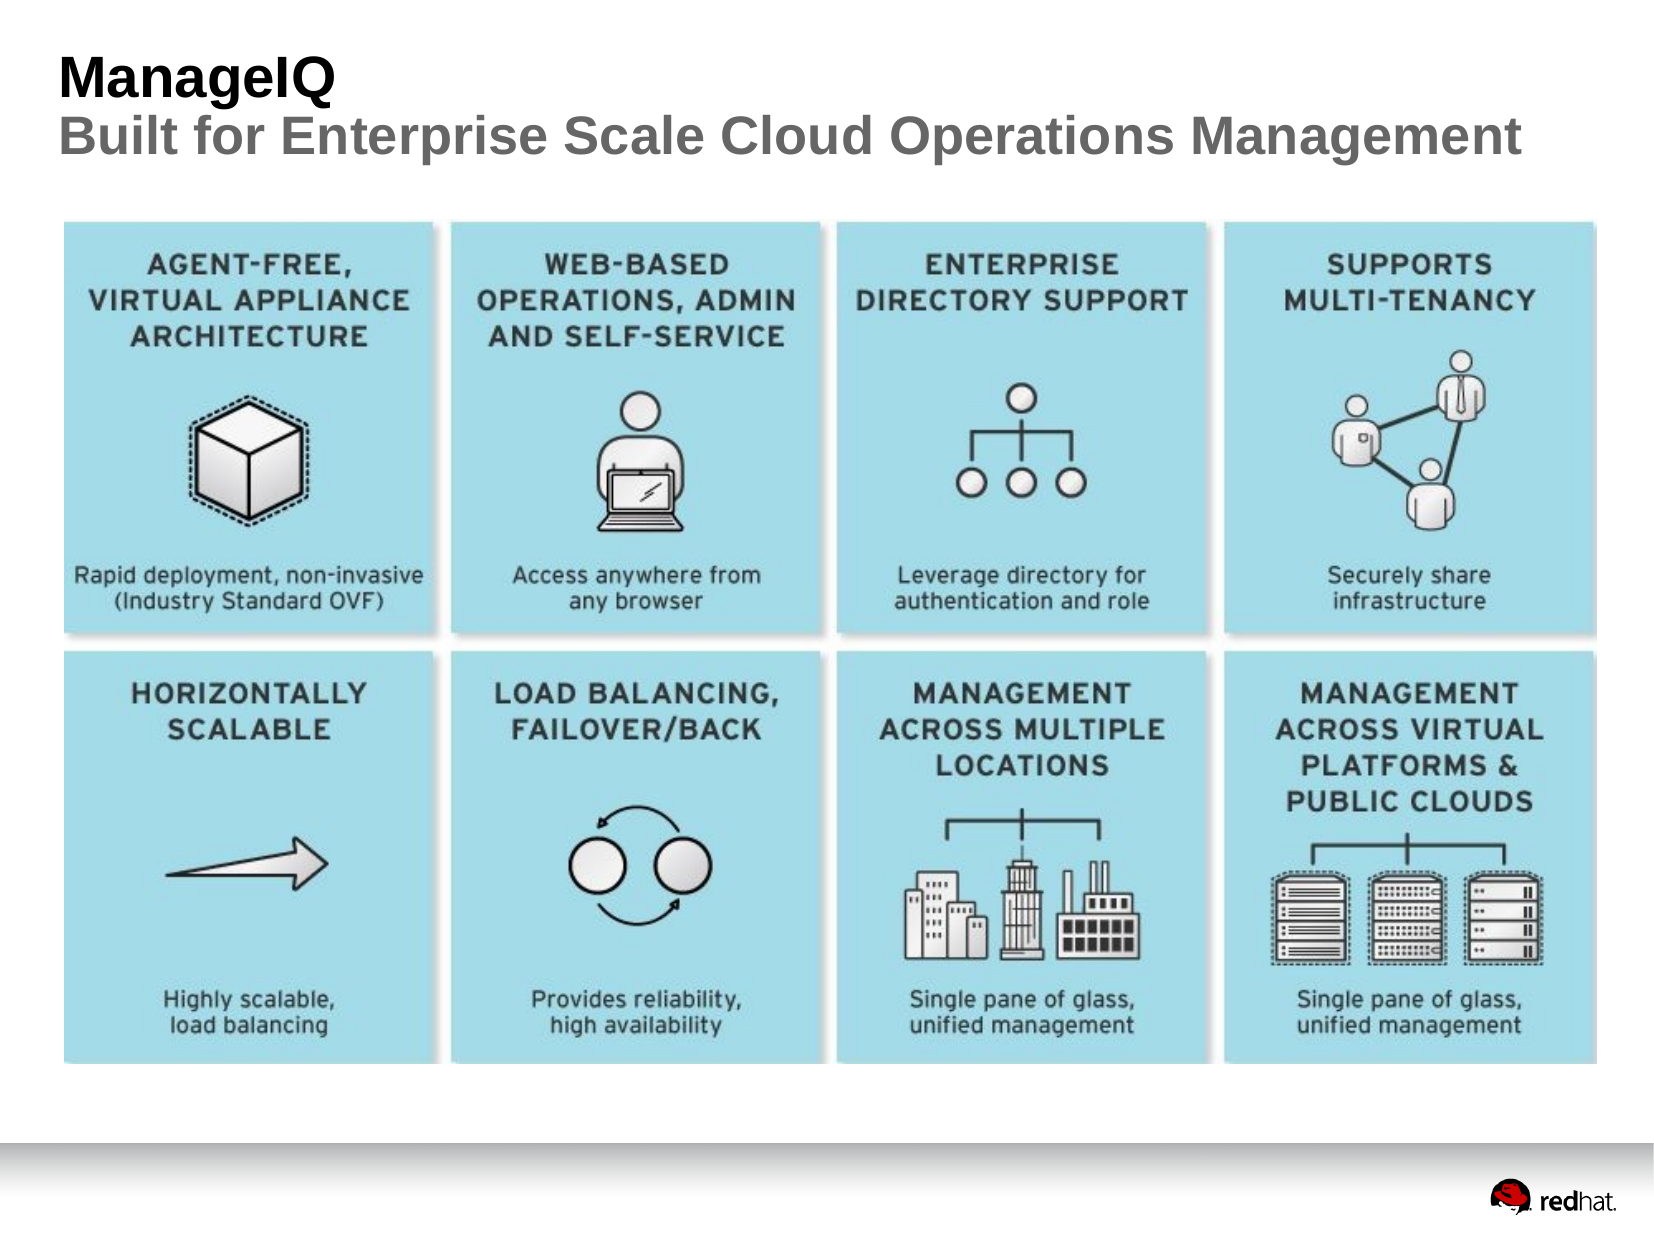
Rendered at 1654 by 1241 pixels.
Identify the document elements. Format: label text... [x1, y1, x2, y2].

text_box ManageIQ Built for Enterprise Scale Cloud Operations Management [43, 41, 1568, 179]
picture [0, 1143, 1654, 1241]
picture [64, 219, 1597, 1064]
